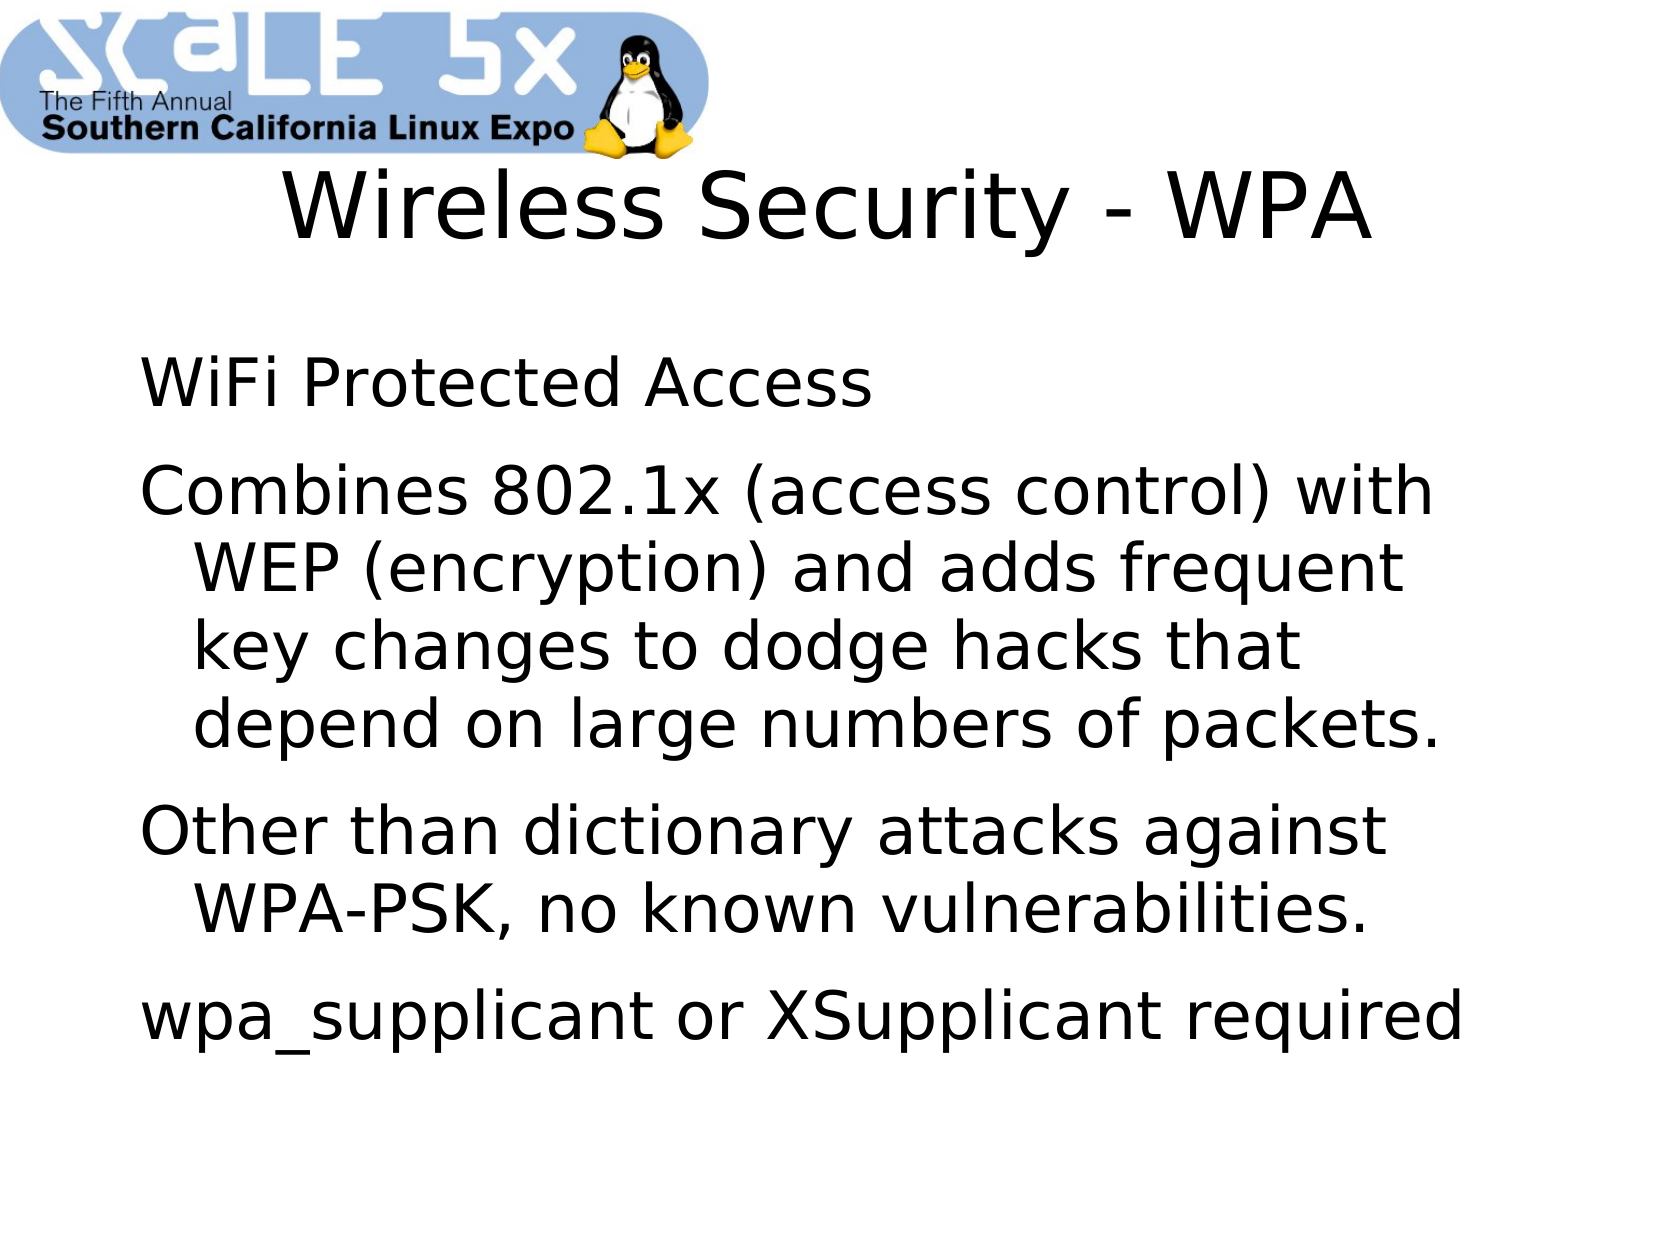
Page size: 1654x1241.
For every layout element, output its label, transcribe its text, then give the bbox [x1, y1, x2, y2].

list WiFi Protected Access Combines 802.1x (access control) with WEP (encryption) and adds frequent key changes to dodge hacks that depend on large numbers of packets. Other than dictionary attacks against WPA-PSK, no known vulnerabilities. wpa_supplicant or XSupplicant required [121, 344, 1533, 1127]
picture [0, 3, 709, 159]
title Wireless Security - WPA [121, 102, 1533, 311]
